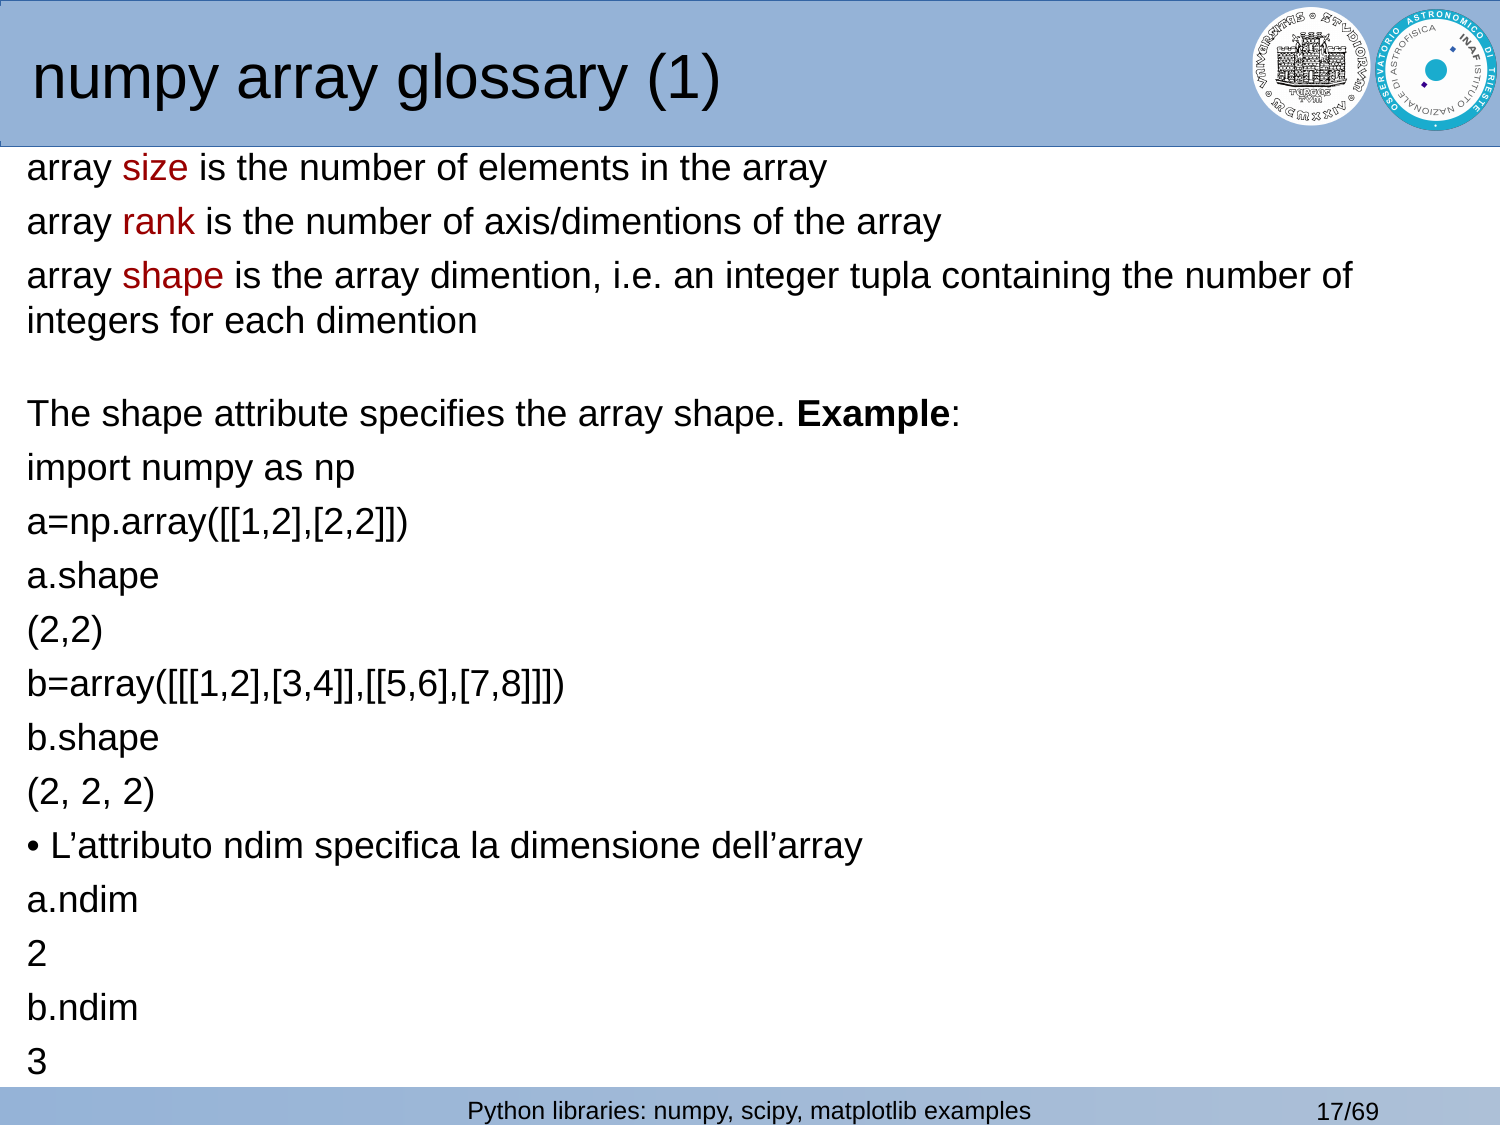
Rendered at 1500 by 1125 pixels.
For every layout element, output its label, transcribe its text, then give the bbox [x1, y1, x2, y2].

list array size is the number of elements in the array array rank is the number of axis/dimentions of the array array shape is the array dimention, i.e. an integer tupla containing the number of integers for each dimention The shape attribute specifies the array shape. Example: import numpy as np a=np.array([[1,2],[2,2]]) a.shape (2,2) b=array([[[1,2],[3,4]],[[5,6],[7,8]]]) b.shape (2, 2, 2) • L’attributo ndim specifica la dimensione dell’array a.ndim 2 b.ndim 3 [11, 135, 1500, 1037]
text_box numpy array glossary (1) [0, 5, 1253, 141]
picture [1253, 0, 1500, 135]
